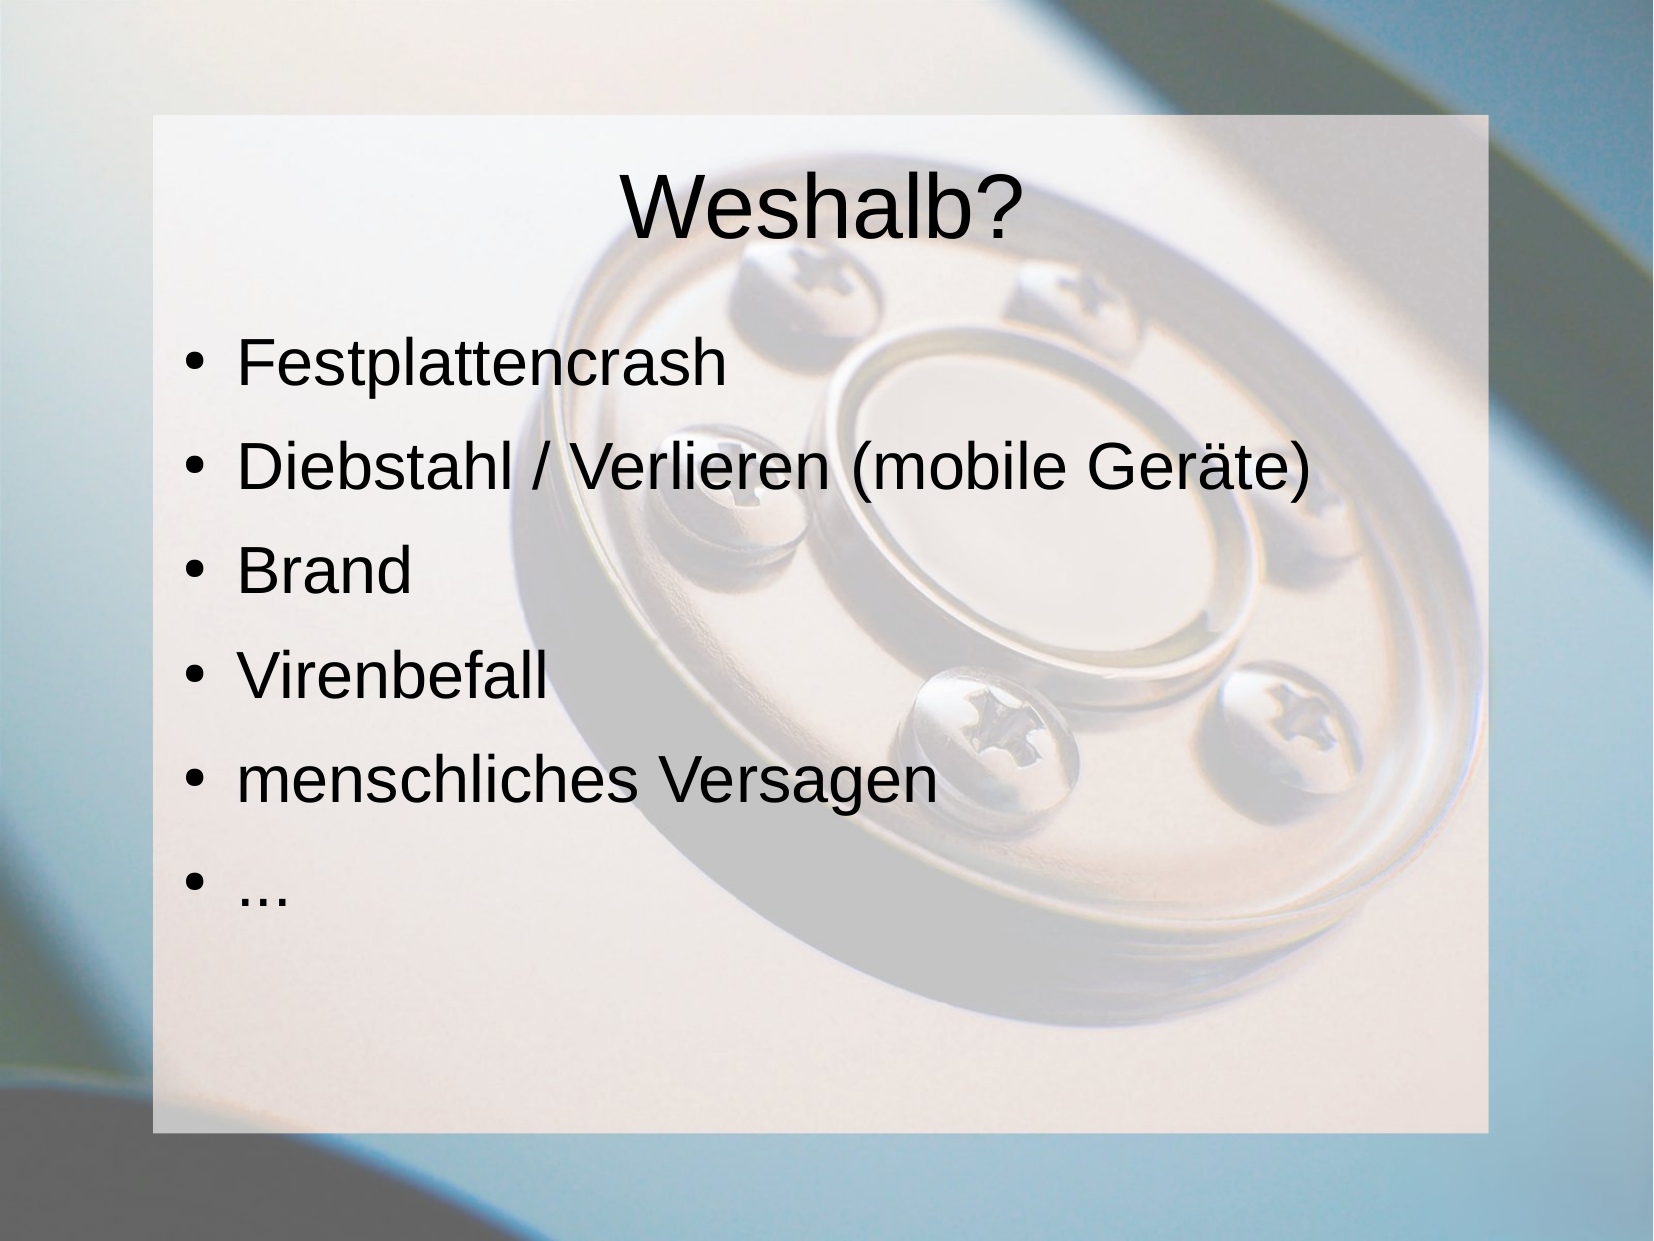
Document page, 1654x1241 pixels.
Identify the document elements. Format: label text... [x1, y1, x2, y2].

picture [0, 0, 1654, 1241]
title Weshalb? [165, 125, 1480, 288]
list Festplattencrash Diebstahl / Verlieren (mobile Geräte) Brand Virenbefall menschliches Versagen ... [165, 324, 1480, 1129]
